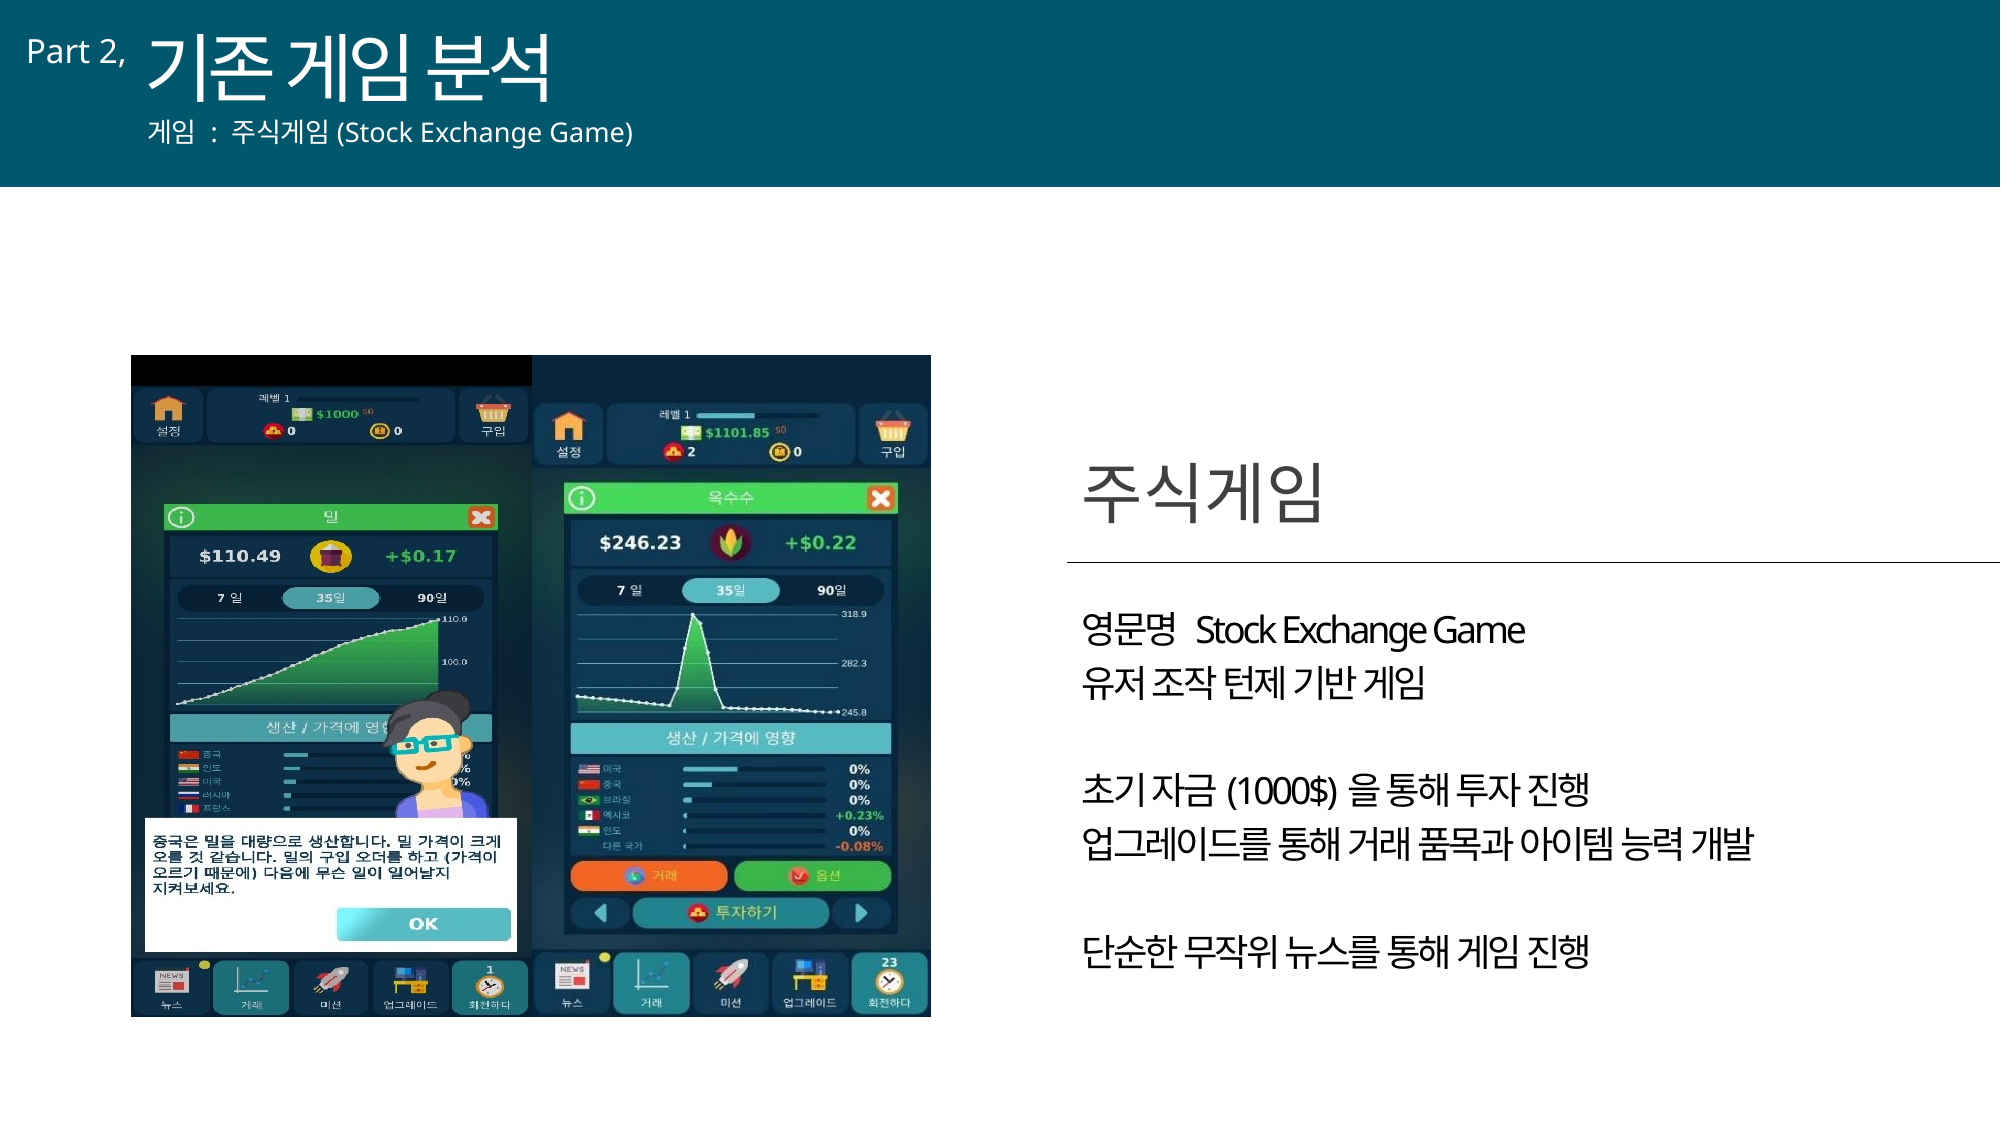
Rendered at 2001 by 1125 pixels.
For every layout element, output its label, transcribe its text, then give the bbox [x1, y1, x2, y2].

text_box 게임 : 주식게임(Stock Exchange Game) [132, 108, 643, 157]
text_box Part 2, [10, 23, 148, 79]
picture [131, 355, 931, 1017]
picture [918, 1004, 931, 1017]
text_box 기존 게임 분석 [129, 13, 618, 120]
text_box [0, 0, 2000, 187]
text_box 영문명 Stock Exchange Game 유저 조작 턴제 기반 게임 초기 자금(1000$)을 통해 투자 진행 업그레이드를 통해 거래 품목과 아이템 능력 개발 단순한 무작위 뉴스를 통해 게임 진행 [1066, 589, 1932, 981]
text_box 주식게임 [1066, 443, 1367, 540]
